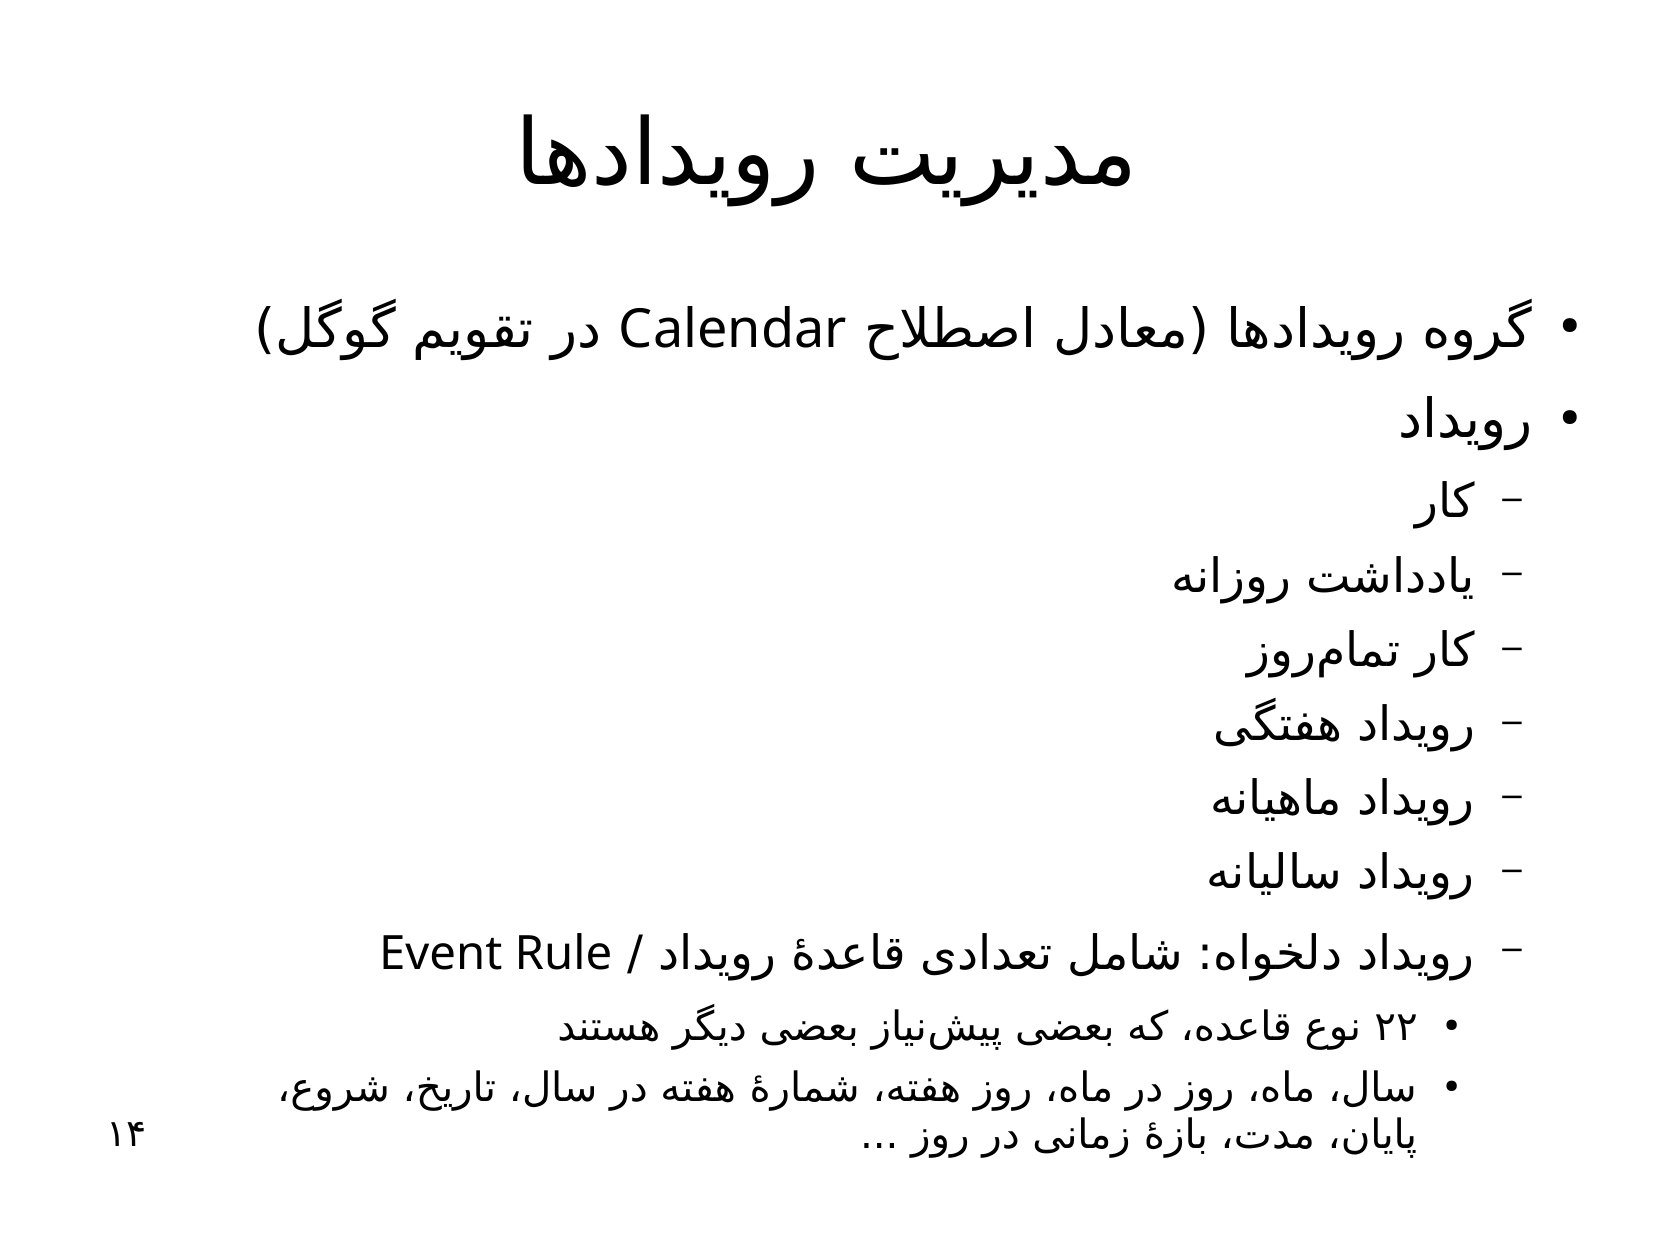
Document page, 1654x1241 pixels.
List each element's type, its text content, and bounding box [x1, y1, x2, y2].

text_box ۱۴ [91, 1104, 155, 1175]
list گروه رویدادها (معادل اصطلاح Calendar در تقویم گوگل) رویداد کار یادداشت روزانه کار تمام‌روز رویداد هفتگی رویداد ماهیانه رویداد سالیانه رویداد دلخواه: شامل تعدادی قاعدهٔ رویداد / Event Rule ۲۲ نوع قاعده، که بعضی پیش‌نیاز بعضی دیگر هستند سال، ماه، روز در ماه، روز هفته، شمارهٔ هفته در سال، تاریخ، شروع، پایان، مدت، بازهٔ زمانی در روز ... [210, 290, 1591, 1171]
title مدیریت رویدادها [82, 49, 1571, 257]
